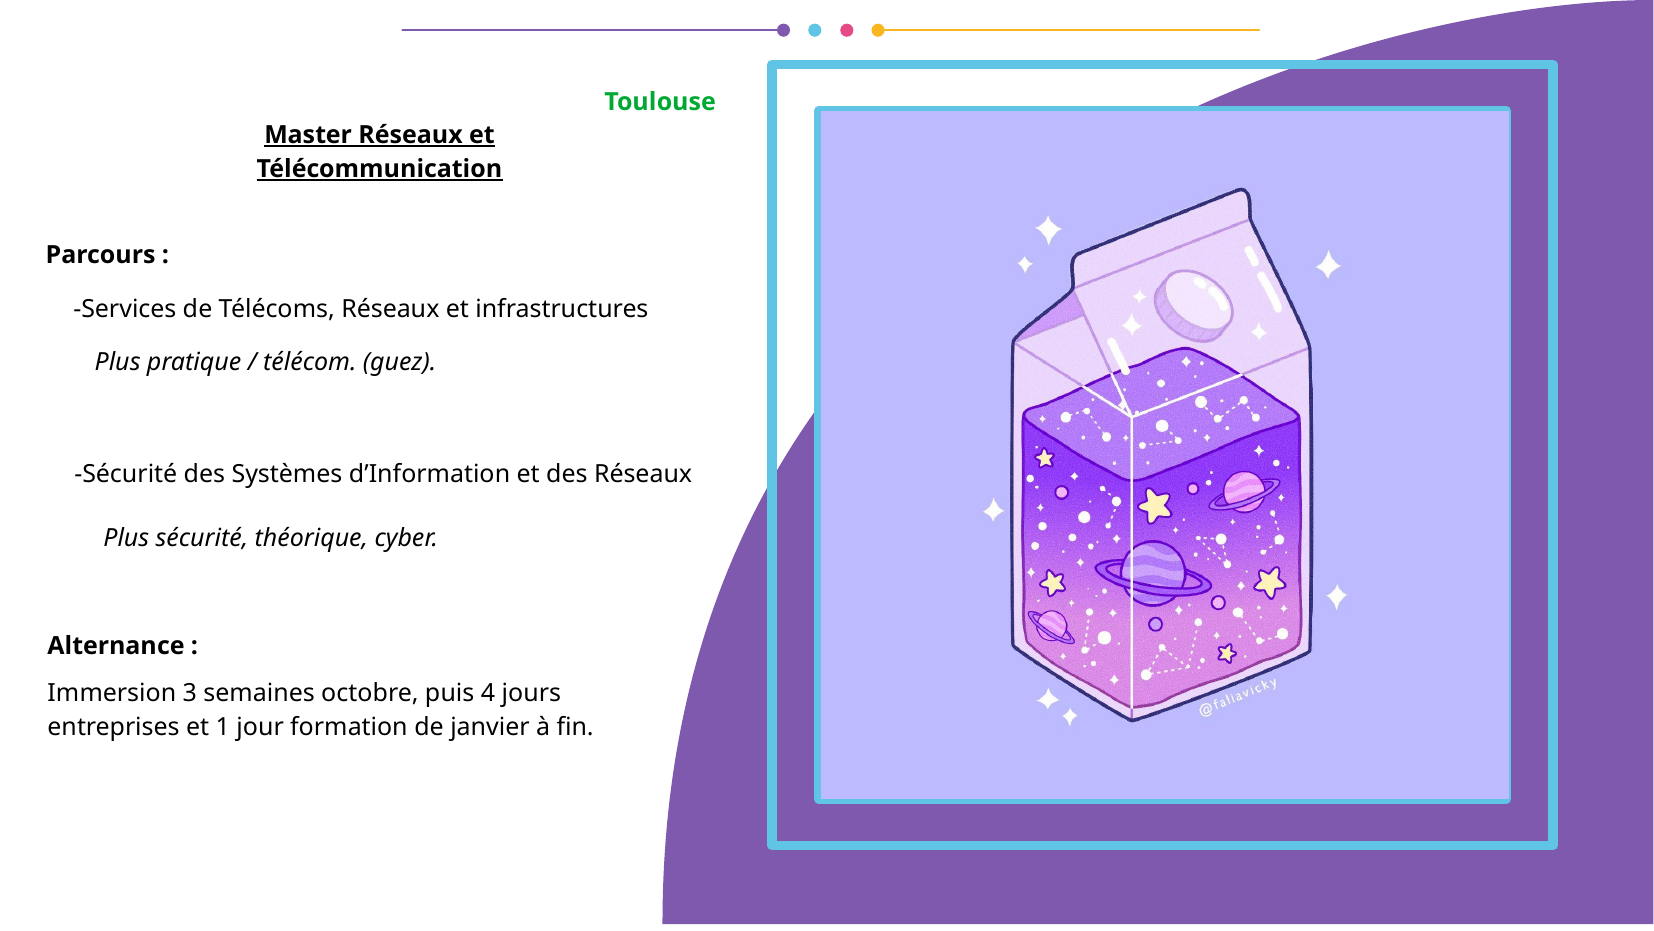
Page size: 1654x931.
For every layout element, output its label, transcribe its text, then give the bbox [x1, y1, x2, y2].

text_box Alternance : [32, 620, 325, 666]
title Plus pratique / télécom. (guez). [59, 324, 473, 398]
title -Services de Télécoms, Réseaux et infrastructures [13, 290, 709, 325]
text_box Immersion 3 semaines octobre, puis 4 jours entreprises et 1 jour formation de janvier à fin. [32, 666, 650, 886]
text_box [820, 111, 1509, 800]
title Master Réseaux et Télécommunication [147, 59, 612, 243]
title -Sécurité des Systèmes d’Information et des Réseaux [59, 442, 709, 502]
title Toulouse [590, 82, 731, 119]
title Parcours : [37, 236, 178, 272]
text_box Plus sécurité, théorique, cyber. [88, 512, 502, 595]
